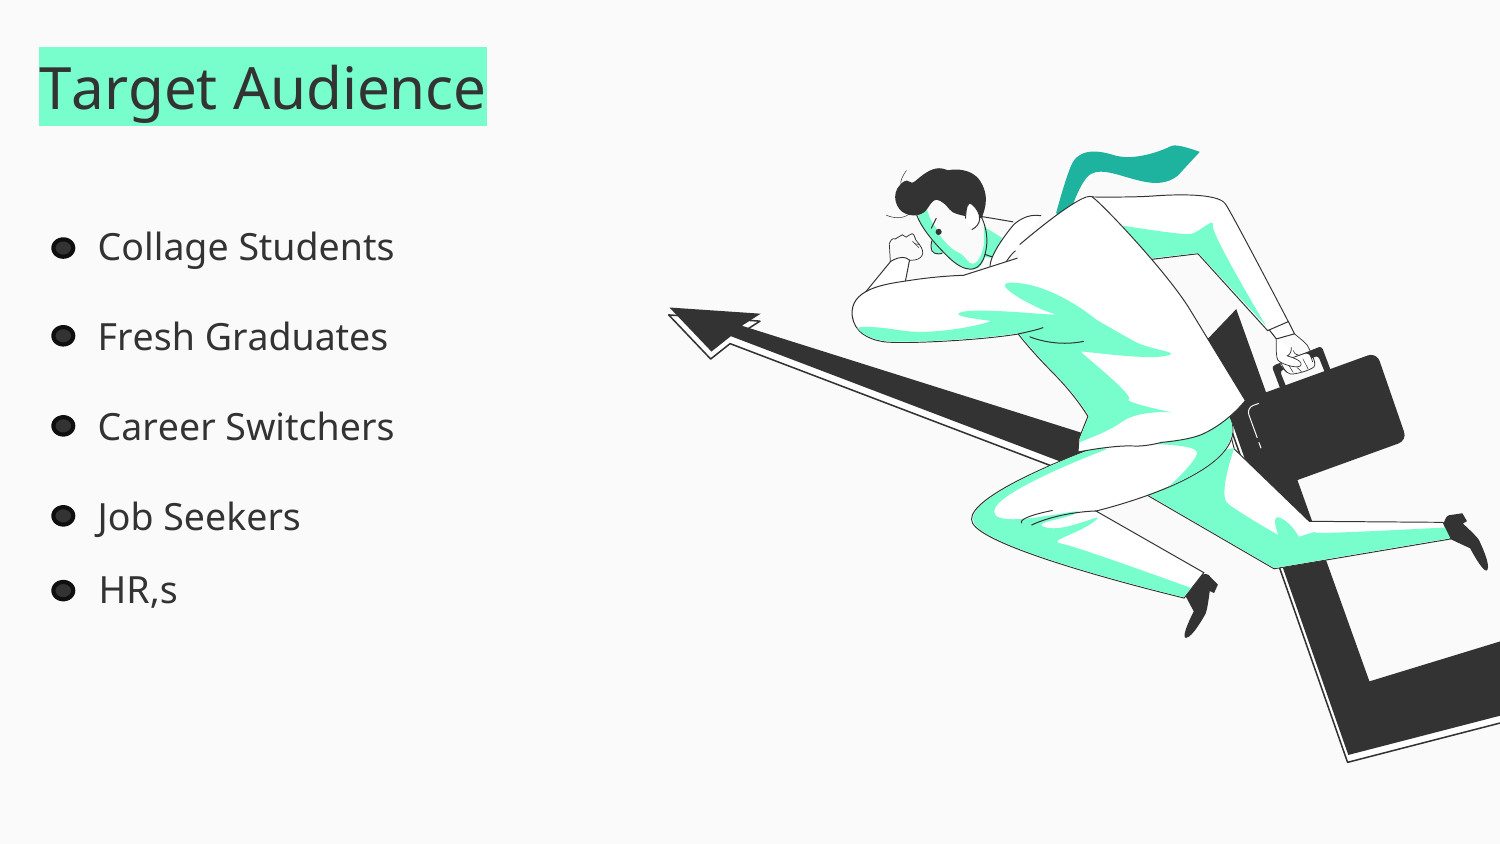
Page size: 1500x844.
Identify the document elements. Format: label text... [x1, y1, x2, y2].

text_box [53, 507, 74, 525]
title Target Audience [24, 44, 789, 134]
subtitle Collage Students Fresh Graduates Career Switchers Job Seekers [24, 208, 650, 304]
text_box [53, 327, 74, 345]
text_box [53, 417, 74, 435]
text_box [53, 239, 74, 257]
text_box [669, 145, 1500, 761]
text_box [53, 581, 74, 600]
text_box HR,s [25, 551, 651, 647]
